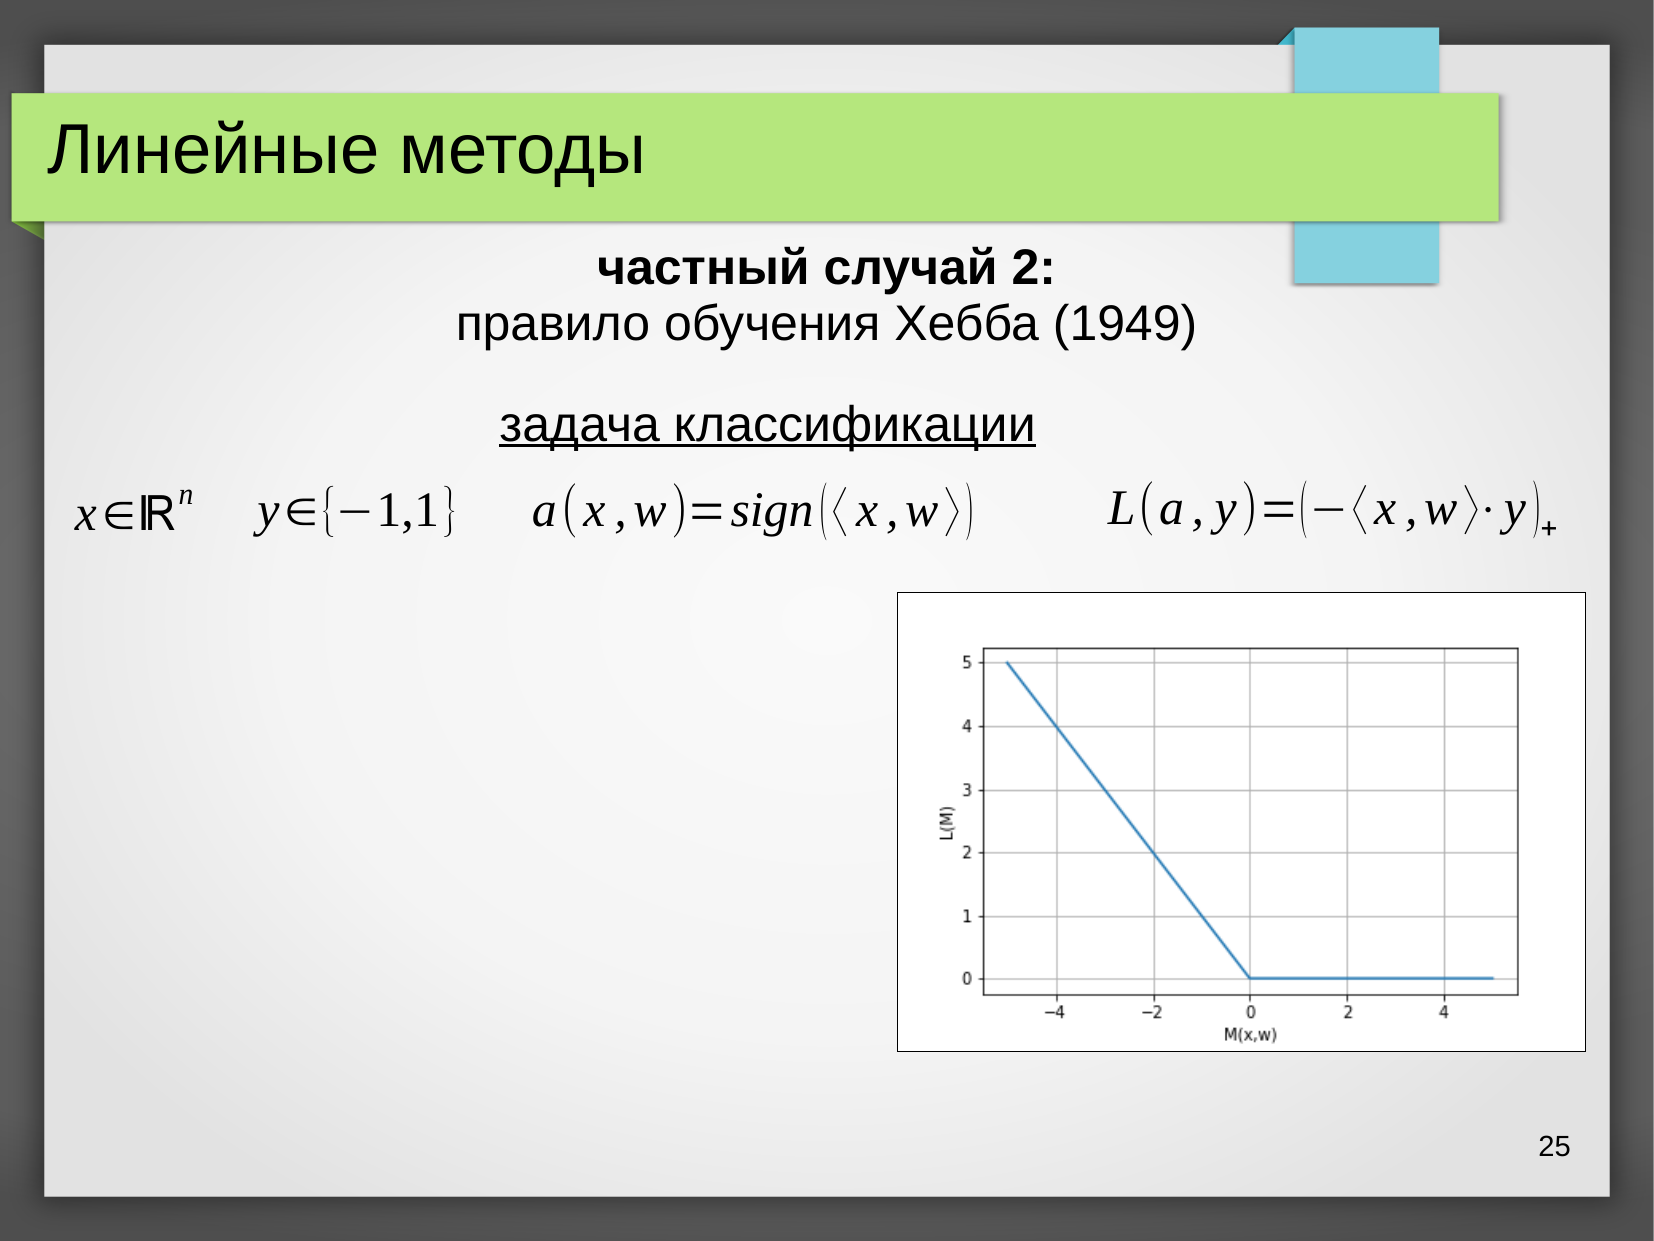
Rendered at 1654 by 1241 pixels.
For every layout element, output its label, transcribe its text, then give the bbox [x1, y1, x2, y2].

chart [248, 484, 468, 543]
chart [65, 484, 200, 547]
picture [0, 0, 1654, 1241]
title Линейные методы [47, 109, 1501, 189]
text_box задача классификации [496, 386, 1040, 461]
chart [525, 479, 981, 544]
chart [1098, 477, 1566, 544]
text_box частный случай 2: правило обучения Хебба (1949) [47, 224, 1607, 367]
